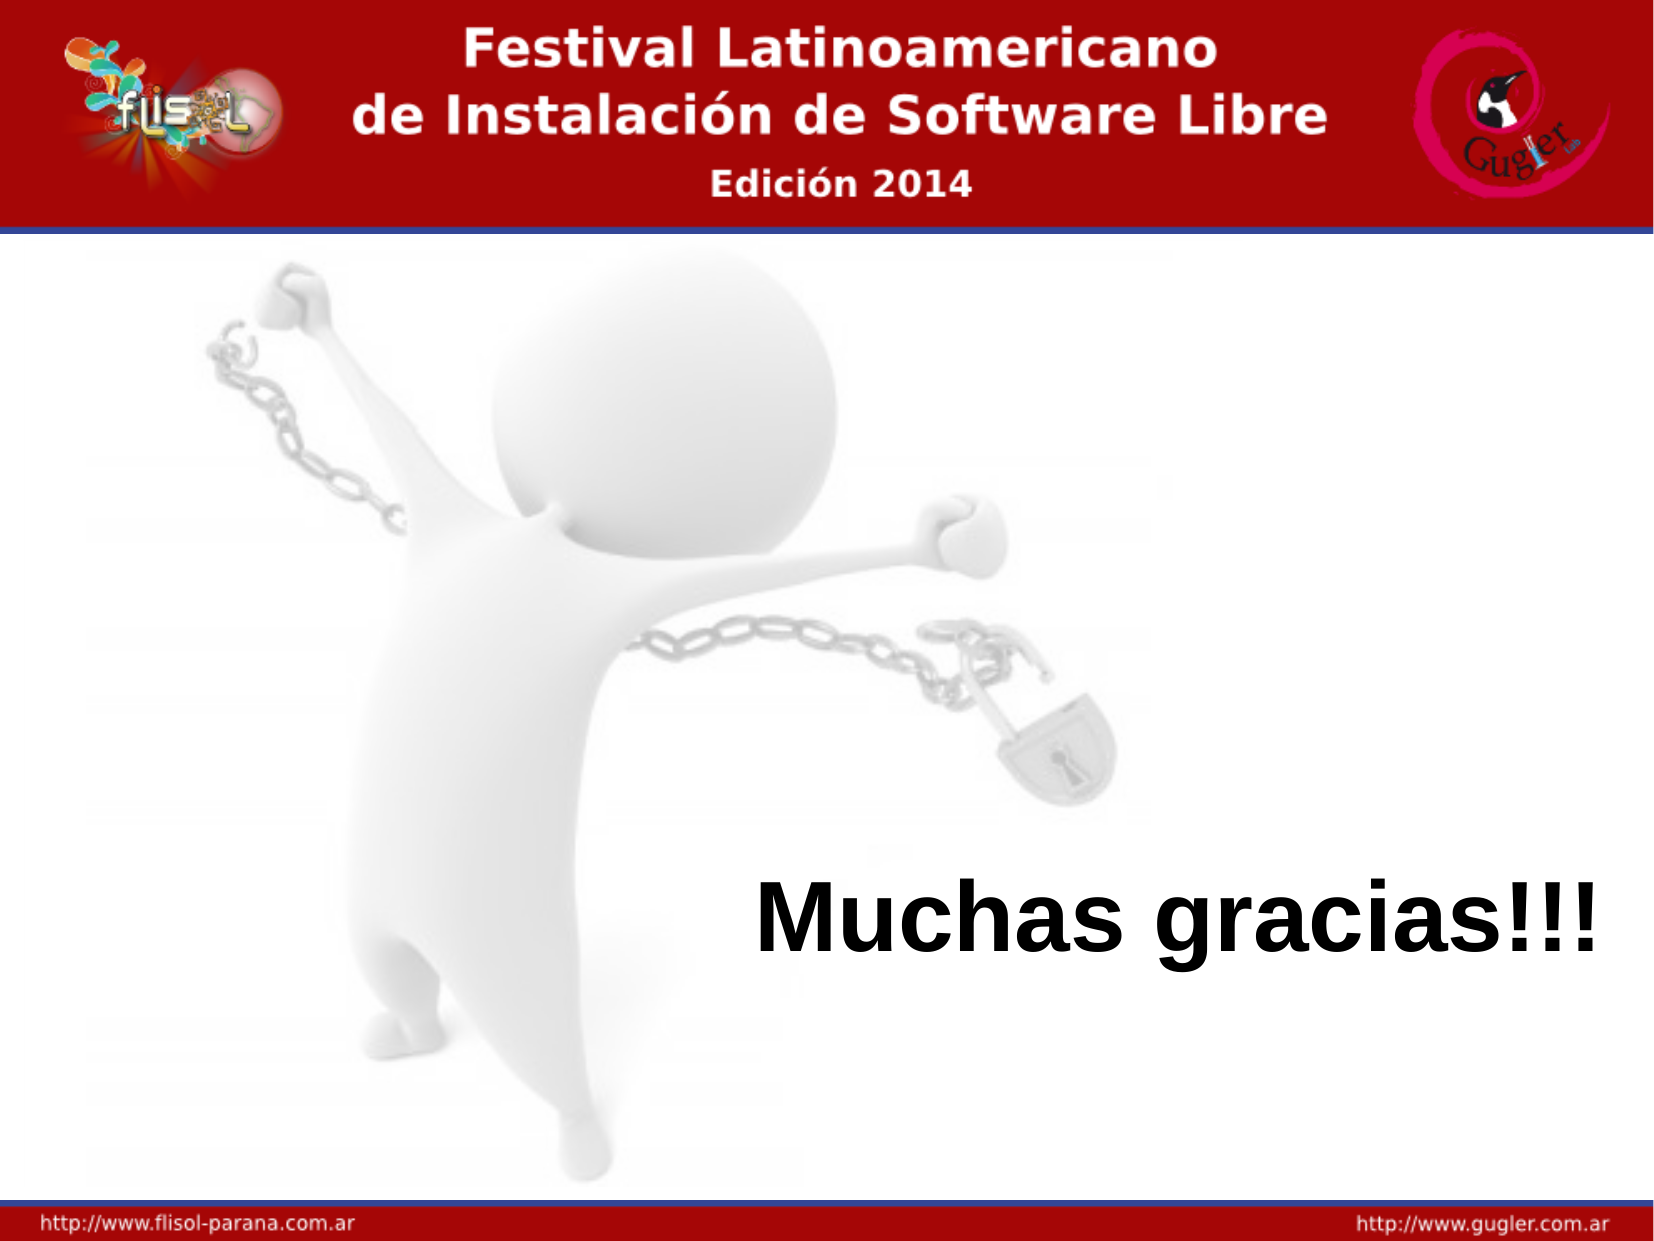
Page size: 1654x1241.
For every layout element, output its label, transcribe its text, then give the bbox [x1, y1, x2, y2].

picture [0, 0, 1654, 234]
picture [0, 1200, 1654, 1241]
text_box Muchas gracias!!! [368, 853, 1619, 981]
picture [23, 239, 1243, 1188]
